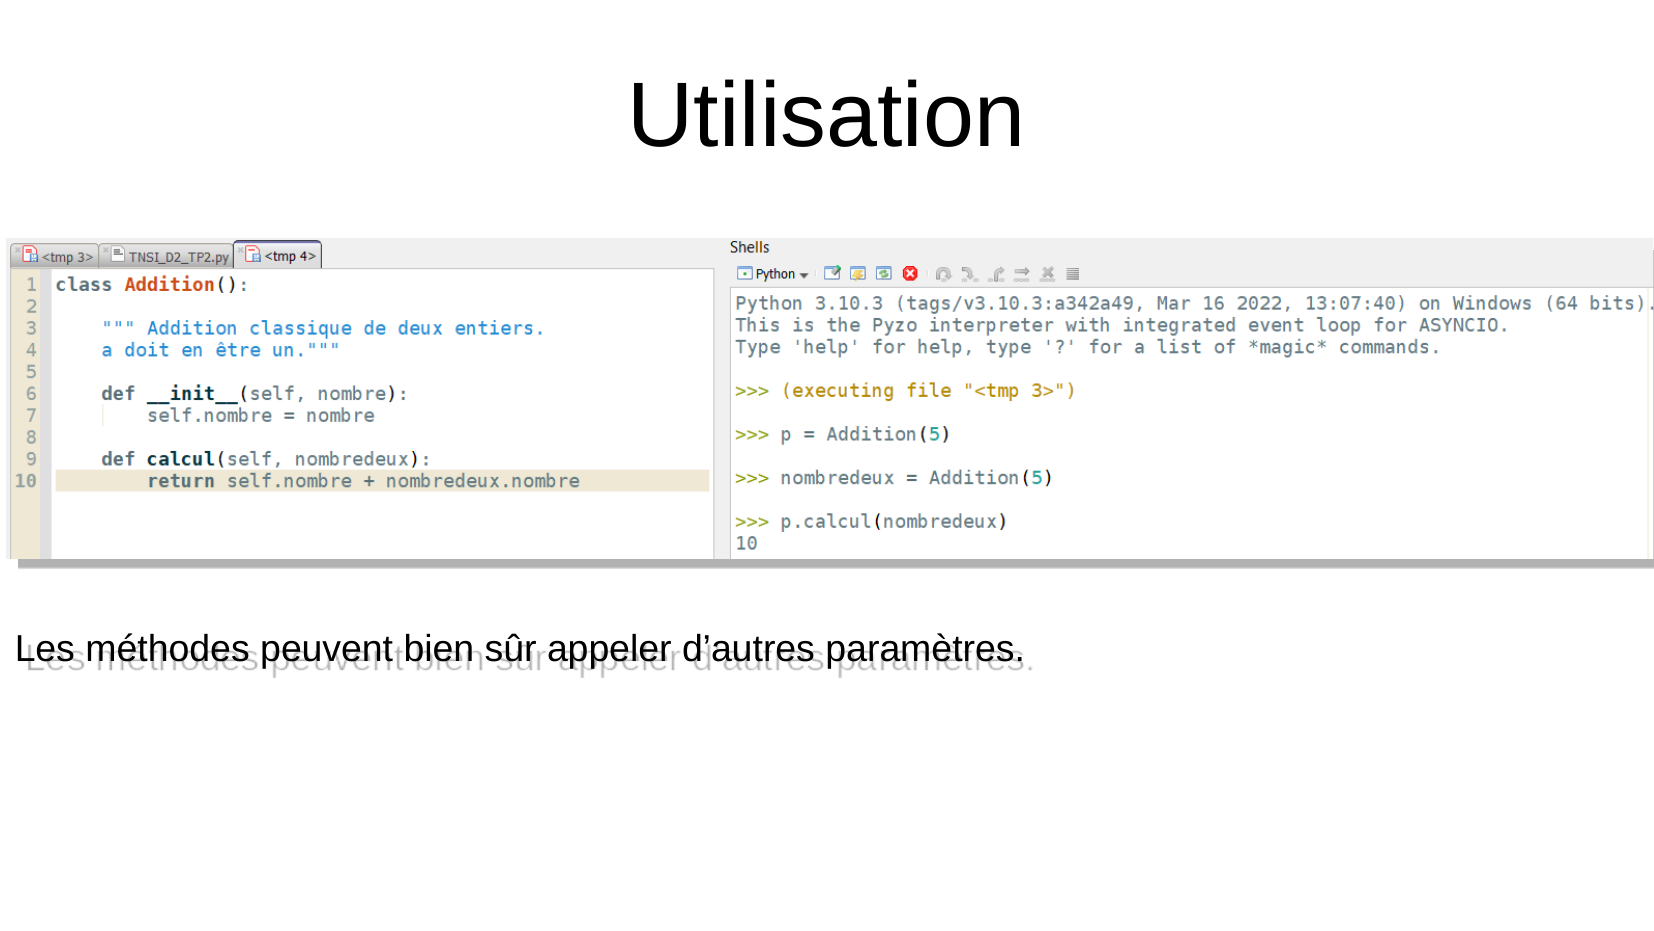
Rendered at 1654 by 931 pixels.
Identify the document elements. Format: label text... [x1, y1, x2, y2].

picture [6, 238, 1654, 559]
text_box Les méthodes peuvent bien sûr appeler d’autres paramètres. [0, 620, 1654, 677]
title Utilisation [82, 37, 1571, 193]
